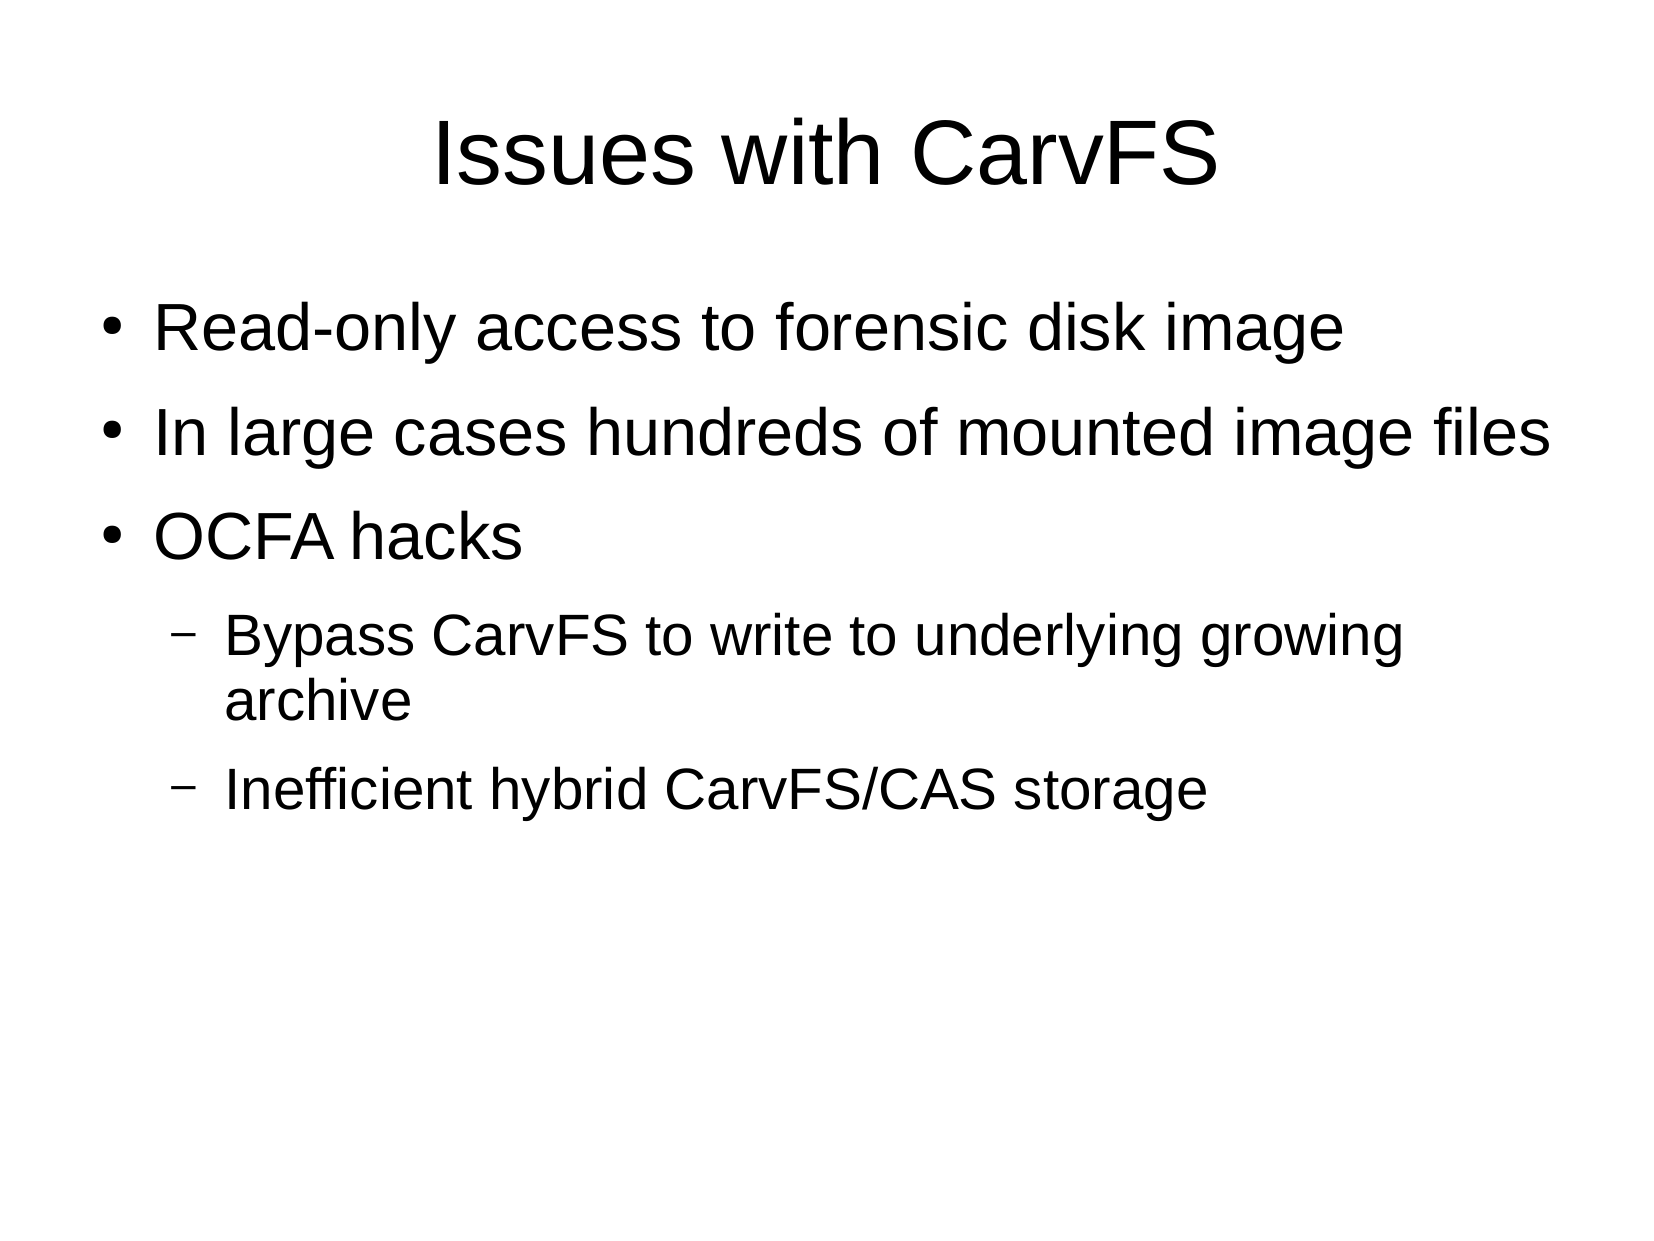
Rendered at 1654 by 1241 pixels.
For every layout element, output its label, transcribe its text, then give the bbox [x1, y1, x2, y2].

list Read-only access to forensic disk image In large cases hundreds of mounted image files OCFA hacks Bypass CarvFS to write to underlying growing archive Inefficient hybrid CarvFS/CAS storage [82, 290, 1571, 1010]
title Issues with CarvFS [82, 49, 1571, 257]
